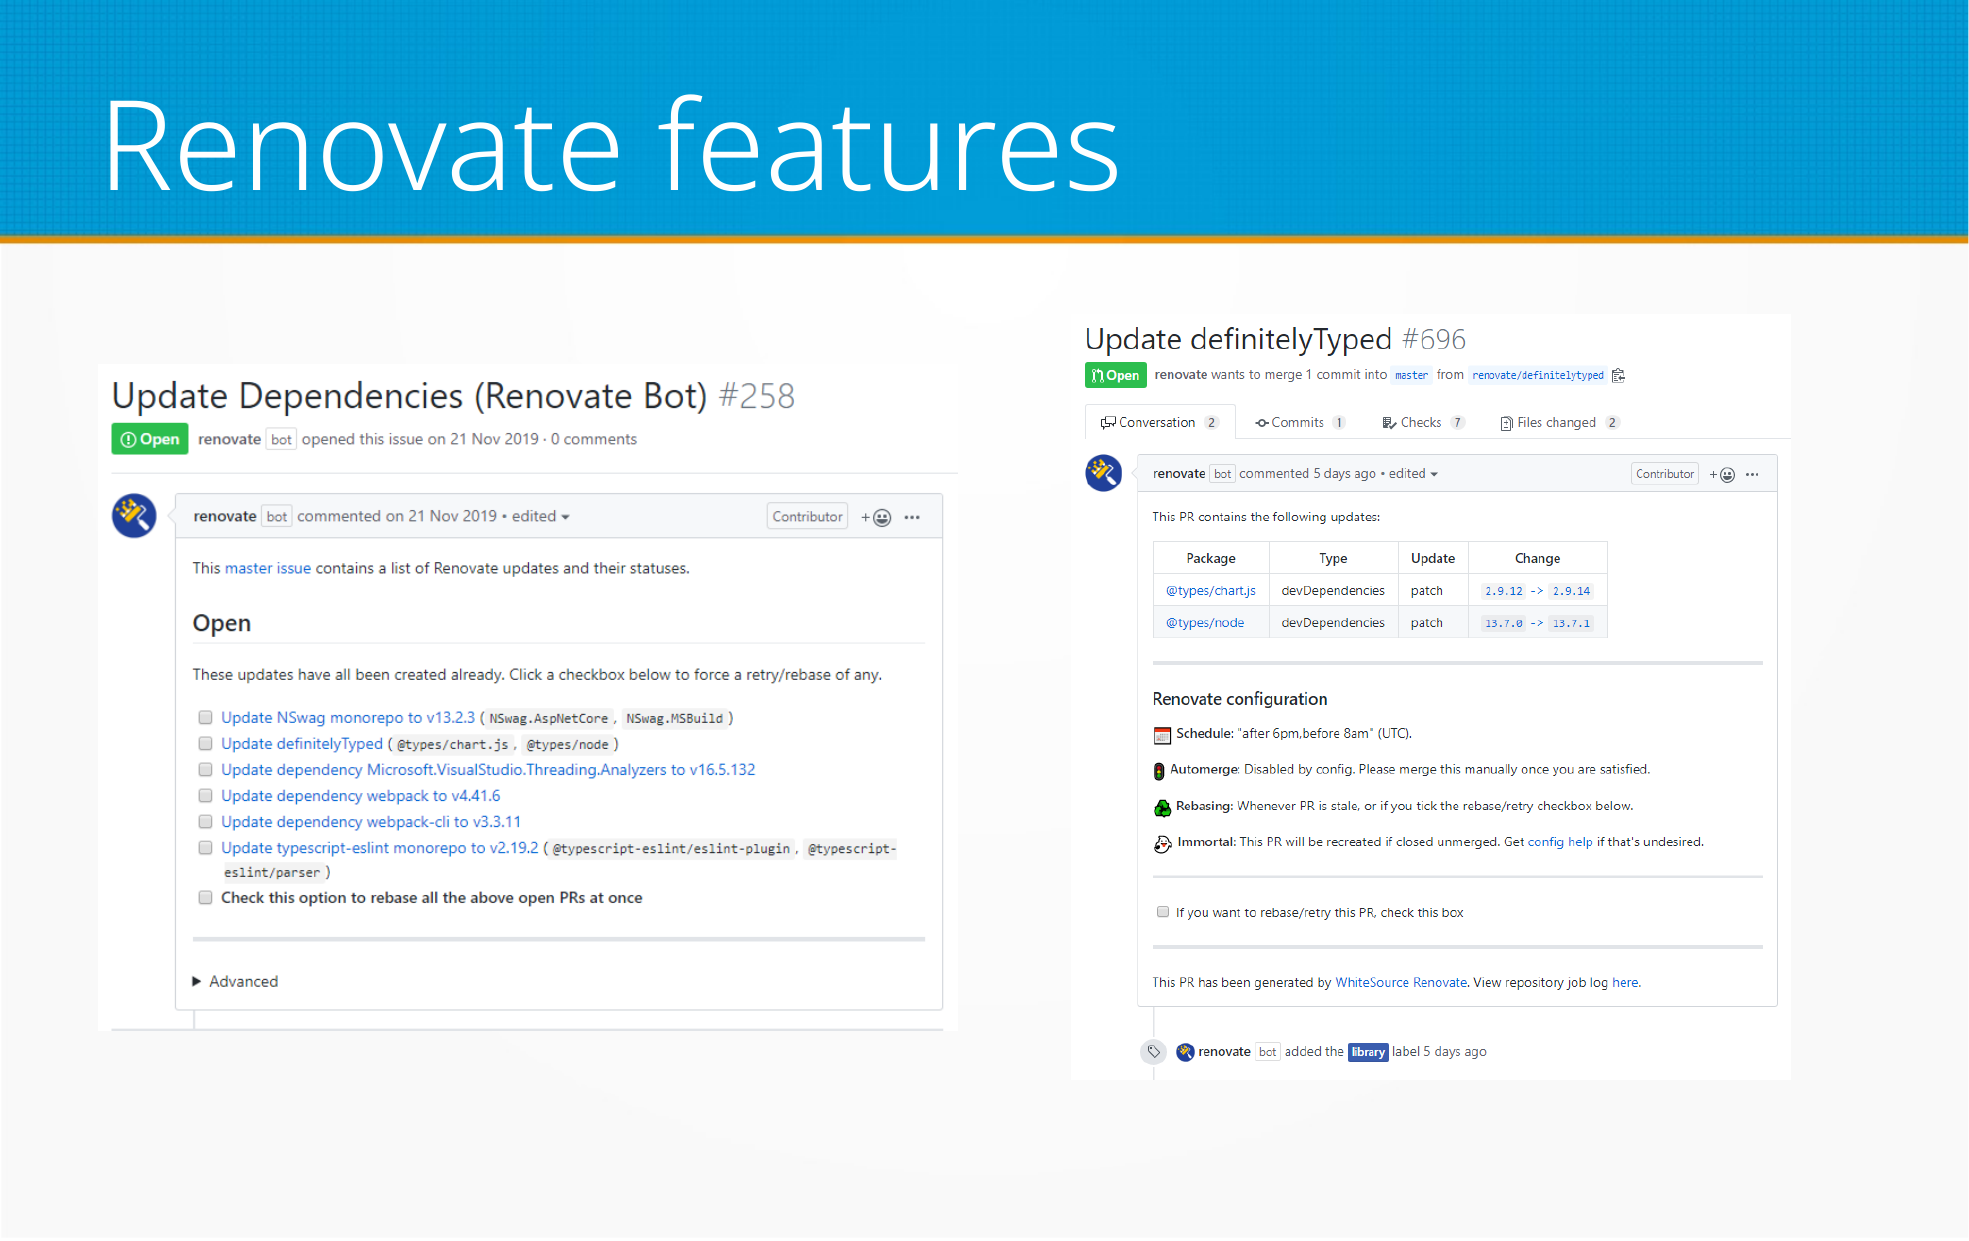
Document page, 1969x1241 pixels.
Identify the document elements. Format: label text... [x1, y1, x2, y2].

picture [0, 233, 1969, 1241]
title Renovate features [98, 19, 1870, 227]
